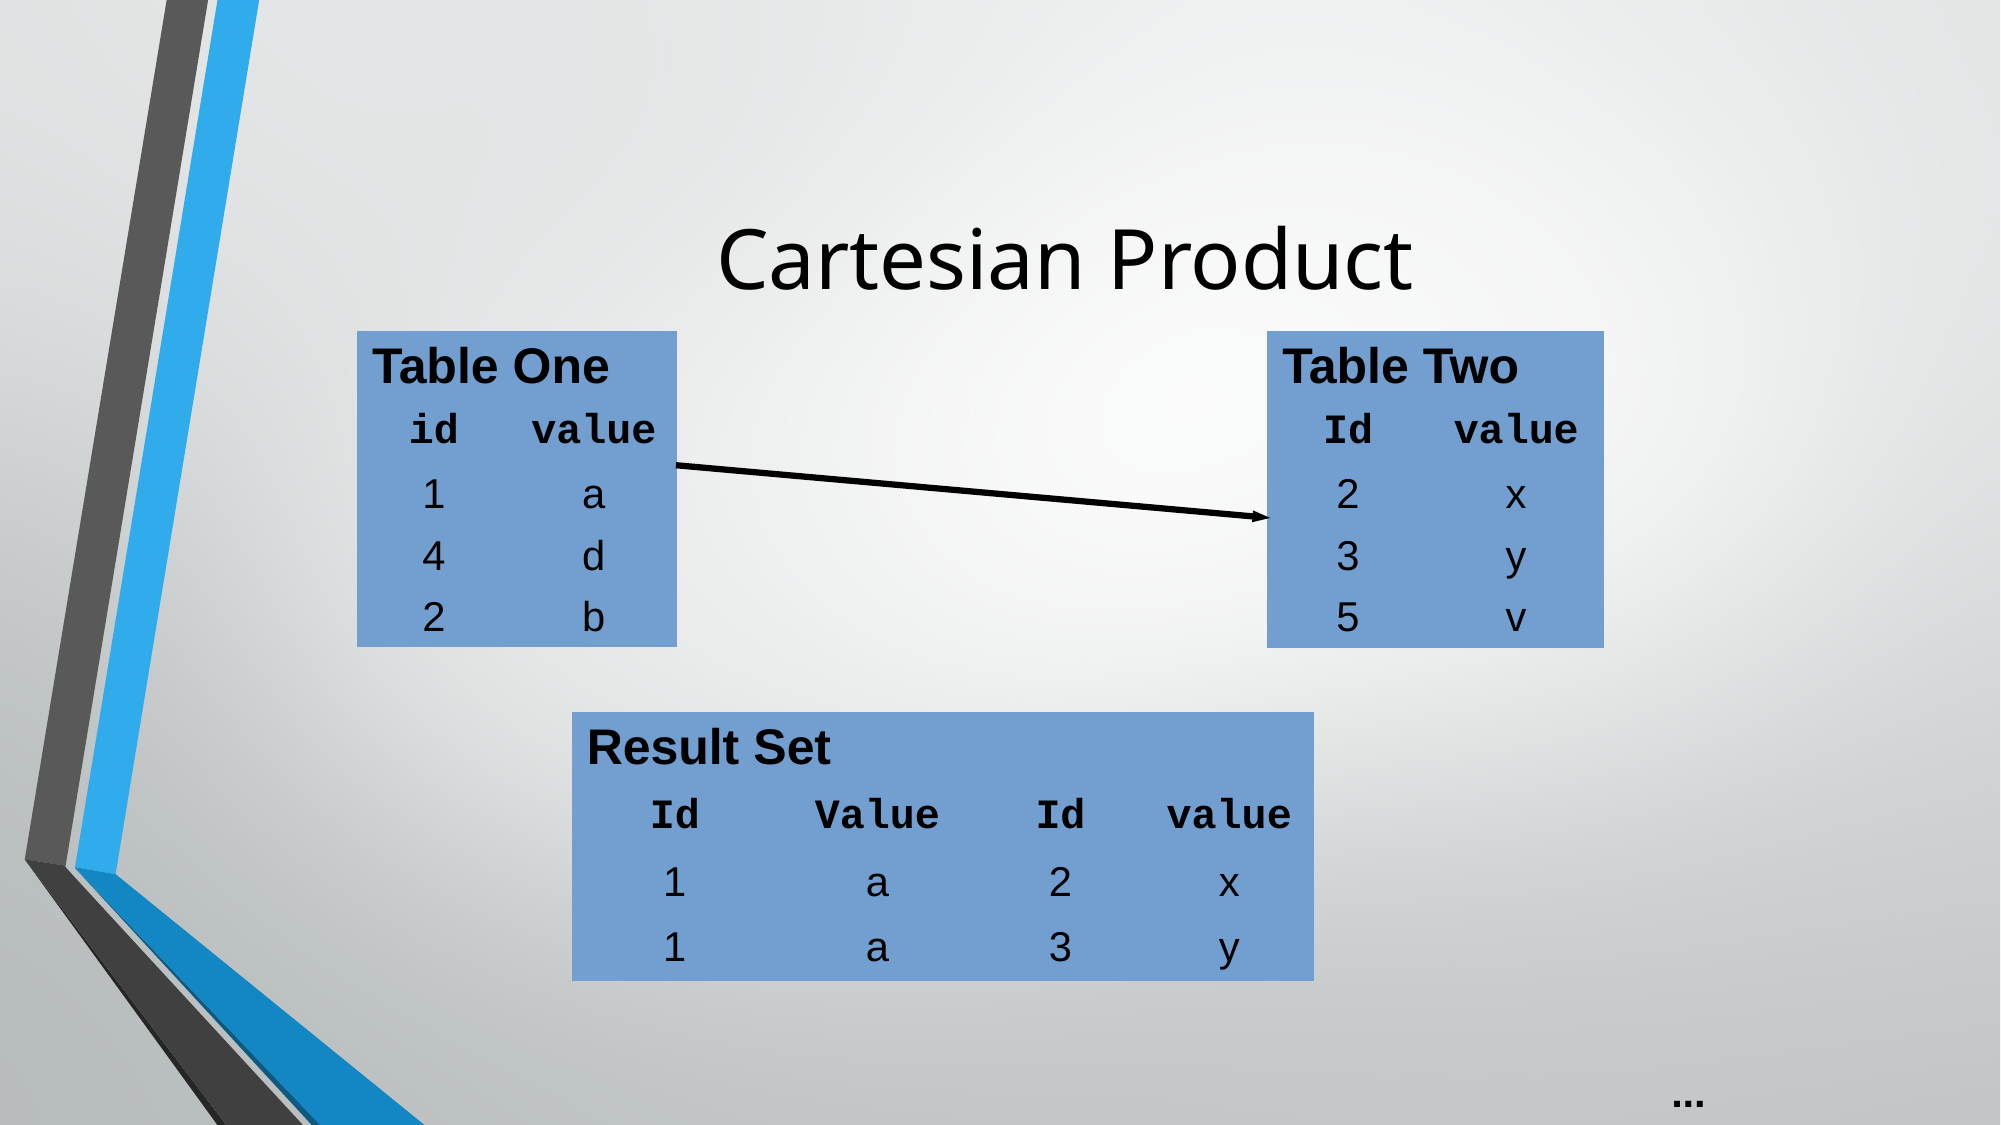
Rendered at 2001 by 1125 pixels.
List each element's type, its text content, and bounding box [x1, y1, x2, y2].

table_cell Value [777, 787, 977, 852]
table_cell 1 [572, 852, 777, 917]
table_cell 2 [977, 852, 1144, 917]
table_header Result Set [572, 712, 1314, 787]
table_cell Id [1267, 402, 1429, 464]
table_cell 1 [572, 917, 777, 981]
table_cell 3 [977, 917, 1144, 981]
table_header Table One [357, 331, 677, 402]
table_cell Id [572, 787, 777, 852]
table_cell y [1144, 917, 1314, 981]
table_cell 1 [357, 464, 511, 525]
title Cartesian Product [243, 112, 1887, 400]
table_cell 2 [1267, 464, 1429, 525]
text_box ... [1656, 1058, 1722, 1124]
table_cell 2 [357, 586, 511, 647]
table_cell y [1429, 525, 1604, 586]
table_cell v [1429, 586, 1604, 648]
table_cell a [777, 917, 977, 981]
table_cell 4 [357, 525, 511, 586]
table_cell value [1144, 787, 1314, 852]
table_cell a [511, 464, 677, 525]
table_cell 3 [1267, 525, 1429, 586]
table_cell a [777, 852, 977, 917]
table_cell value [511, 402, 677, 464]
table_header Table Two [1267, 331, 1604, 402]
table_cell 5 [1267, 586, 1429, 648]
table_cell value [1429, 402, 1604, 464]
table_cell Id [977, 787, 1144, 852]
table_cell b [511, 586, 677, 647]
table_cell id [357, 402, 511, 464]
table_cell d [511, 525, 677, 586]
table_cell x [1429, 464, 1604, 525]
table_cell x [1144, 852, 1314, 917]
